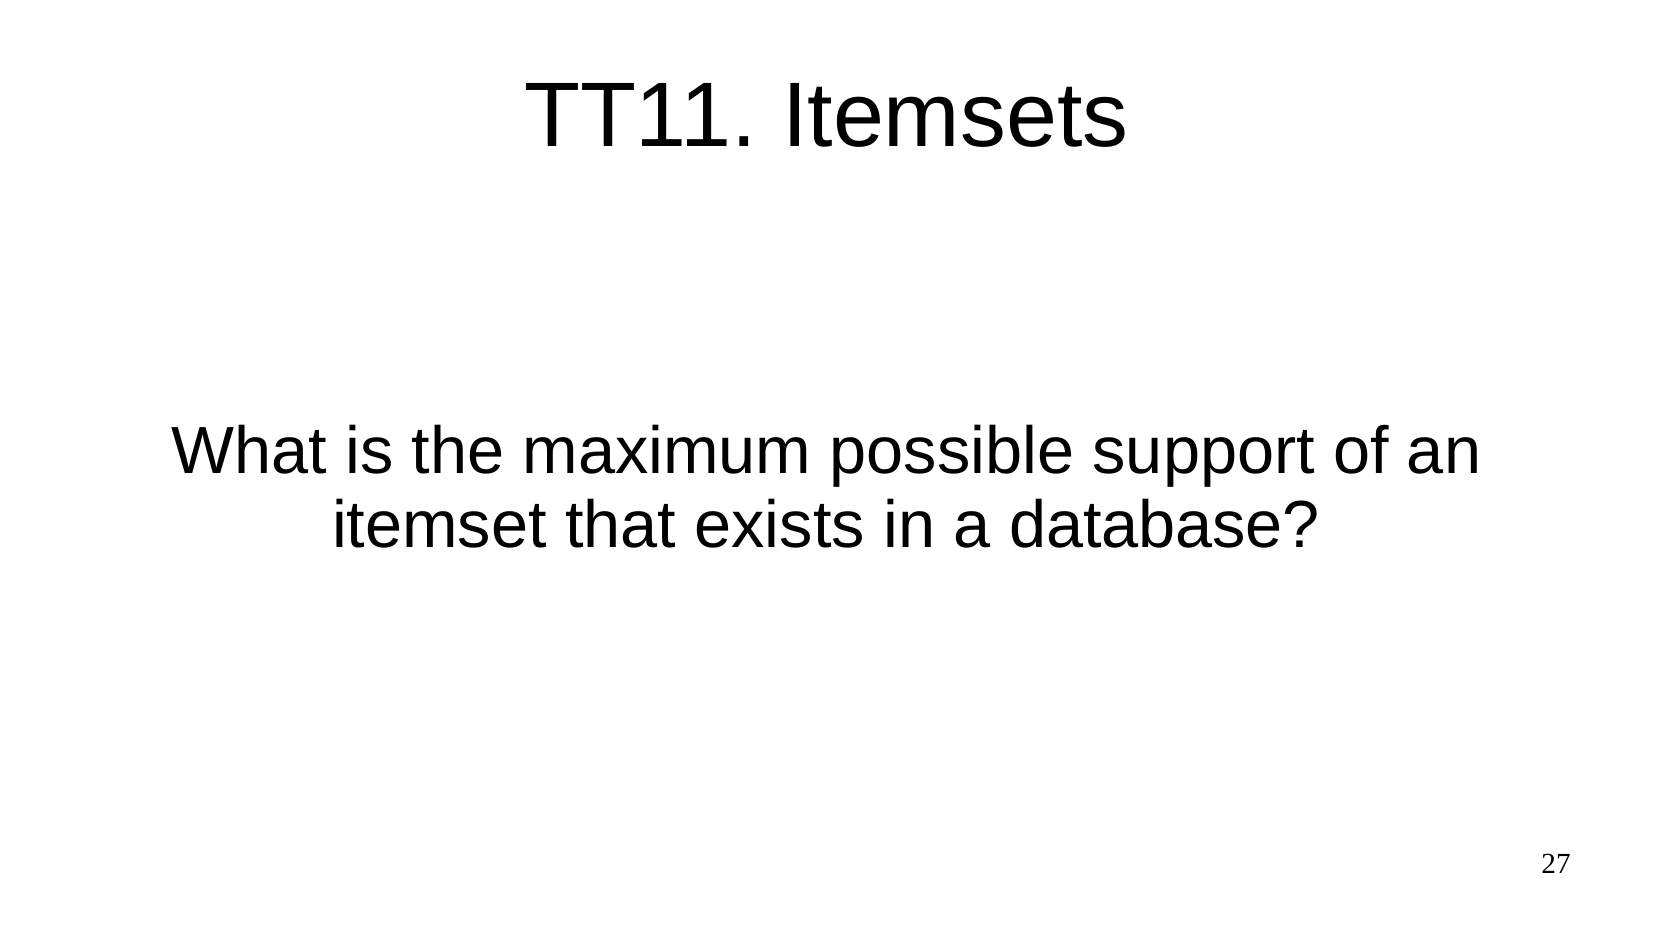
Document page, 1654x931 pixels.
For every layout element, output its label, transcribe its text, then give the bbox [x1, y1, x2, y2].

subtitle What is the maximum possible support of an itemset that exists in a database? [82, 217, 1571, 758]
title TT11. Itemsets [82, 37, 1571, 193]
